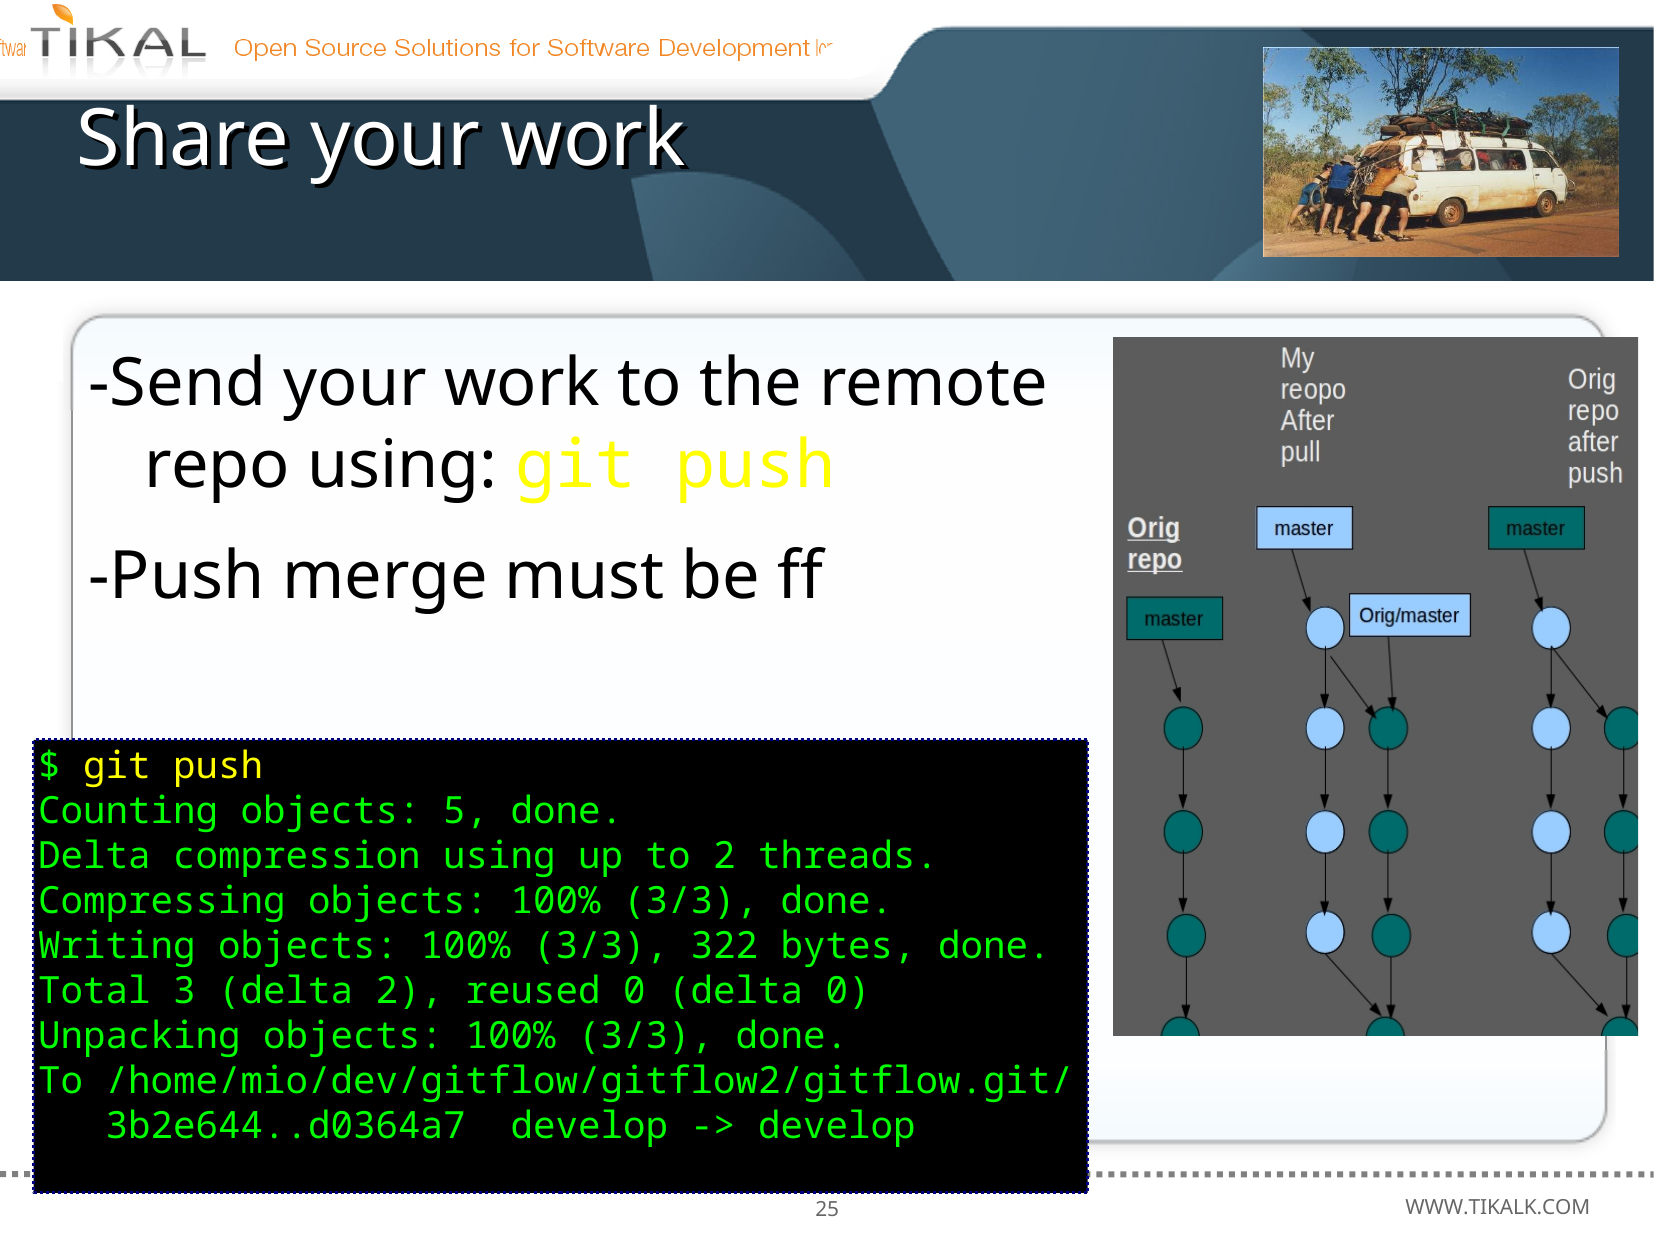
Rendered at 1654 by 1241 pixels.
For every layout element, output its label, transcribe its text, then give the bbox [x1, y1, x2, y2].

picture [55, 296, 1639, 1036]
title Share your work [76, 29, 1565, 237]
picture [0, 3, 1654, 281]
list -Send your work to the remote repo using: git push -Push merge must be ff [88, 337, 1051, 694]
list $ git push Counting objects: 5, done. Delta compression using up to 2 threads. Compressing objects: 100% (3/3), done. Writing objects: 100% (3/3), 322 bytes, done. Total 3 (delta 2), reused 0 (delta 0) Unpacking objects: 100% (3/3), done. To /home/mio/dev/gitflow/gitflow2/gitflow.git/ 3b2e644..d0364a7 develop -> develop [33, 739, 1088, 1193]
picture [1088, 1050, 1616, 1163]
